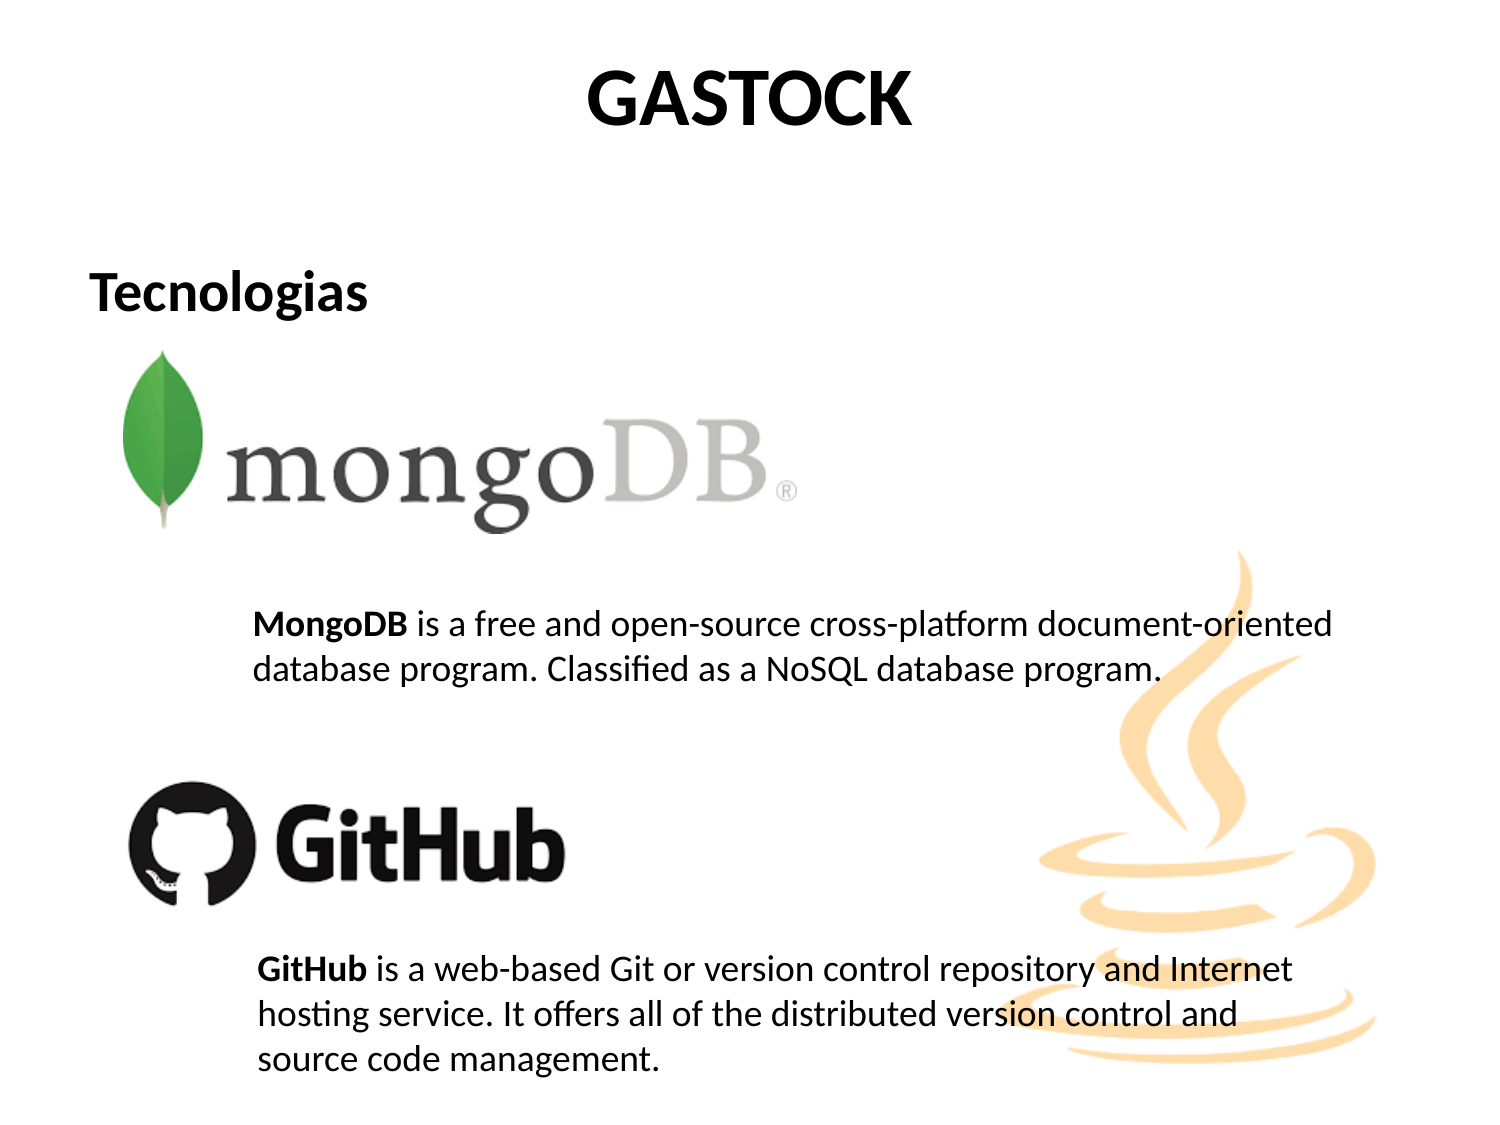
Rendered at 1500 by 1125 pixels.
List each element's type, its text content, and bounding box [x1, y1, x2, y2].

text_box MongoDB is a free and open-source cross-platform document-oriented database program. Classified as a NoSQL database program. [237, 591, 1358, 697]
picture [123, 350, 797, 534]
text_box Tecnologias [0, 246, 1453, 331]
text_box GitHub is a web-based Git or version control repository and Internet hosting service. It offers all of the distributed version control and source code management. [242, 936, 1318, 1087]
picture [854, 527, 1500, 1079]
text_box GASTOCK [0, 35, 1500, 150]
picture [58, 737, 636, 951]
